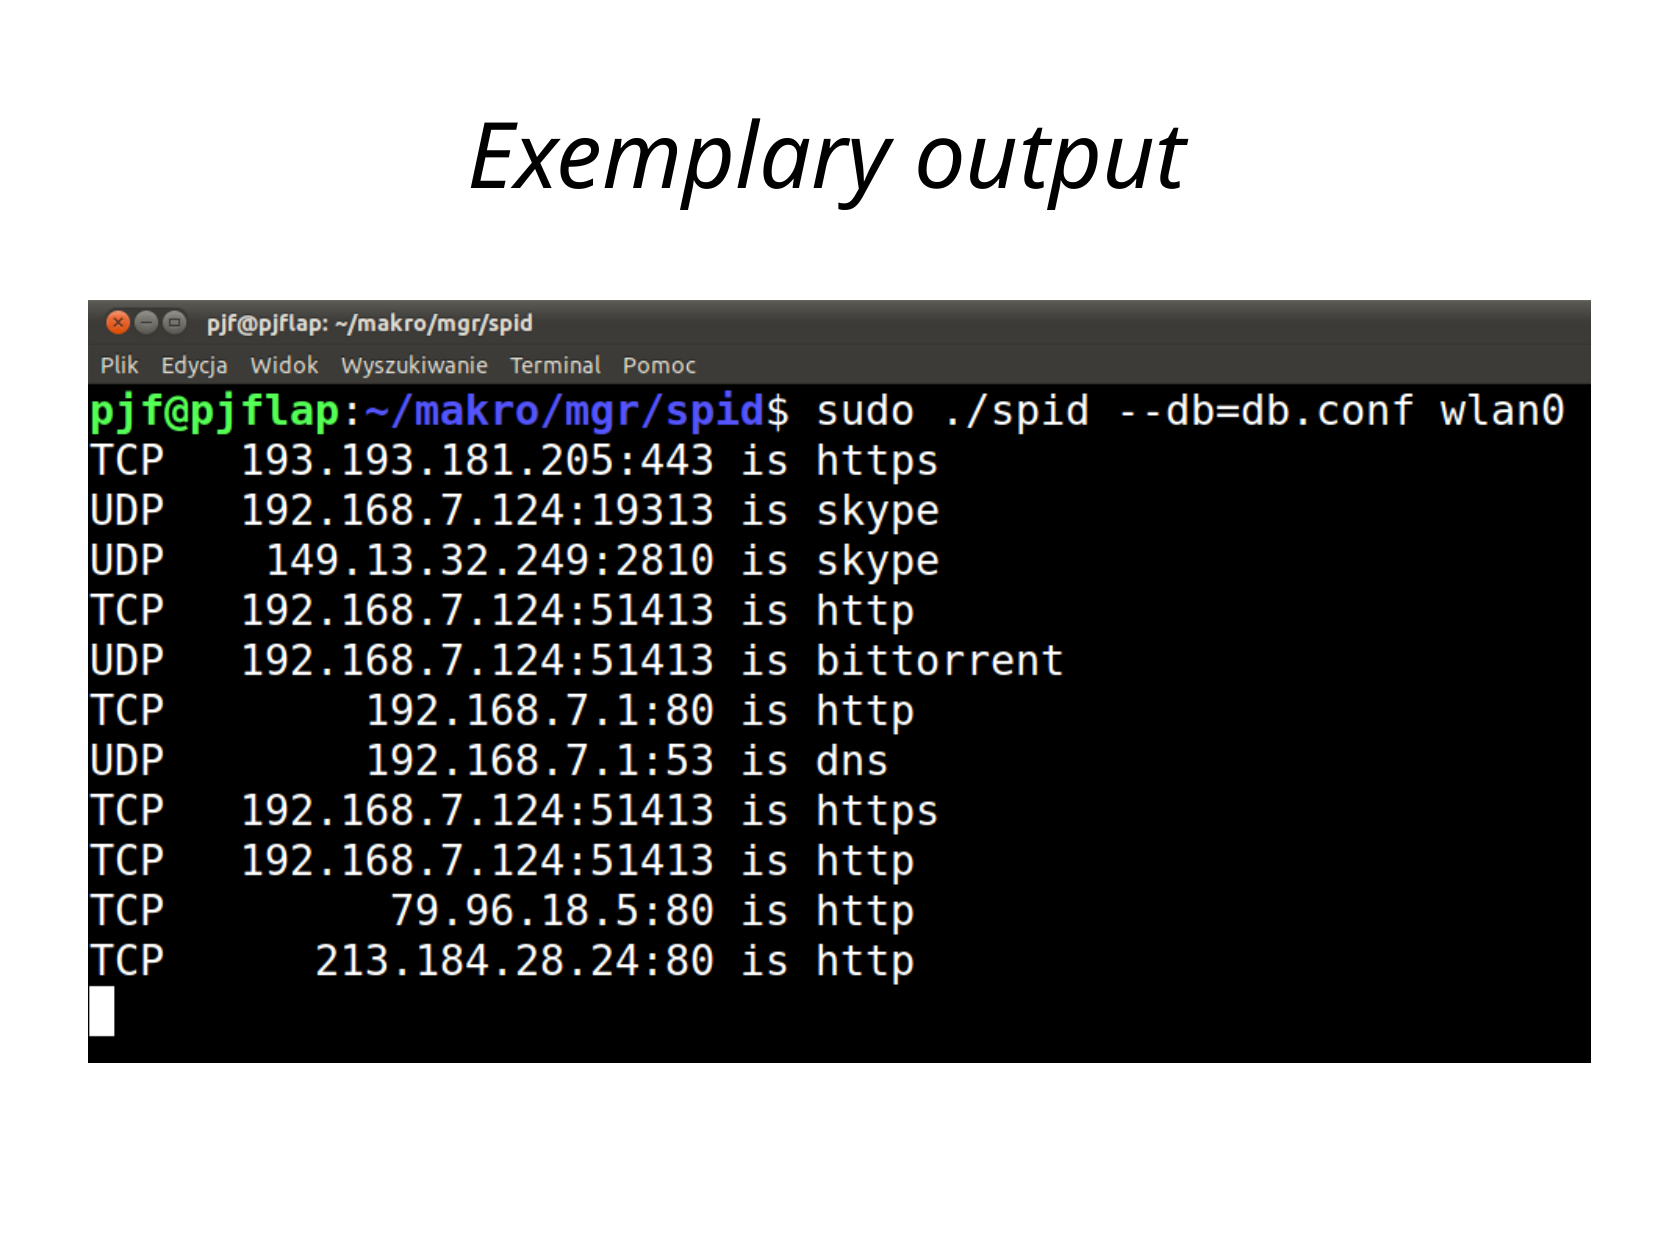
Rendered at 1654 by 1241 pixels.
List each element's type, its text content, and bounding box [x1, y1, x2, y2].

picture [88, 300, 1591, 1063]
title Exemplary output [82, 49, 1571, 257]
